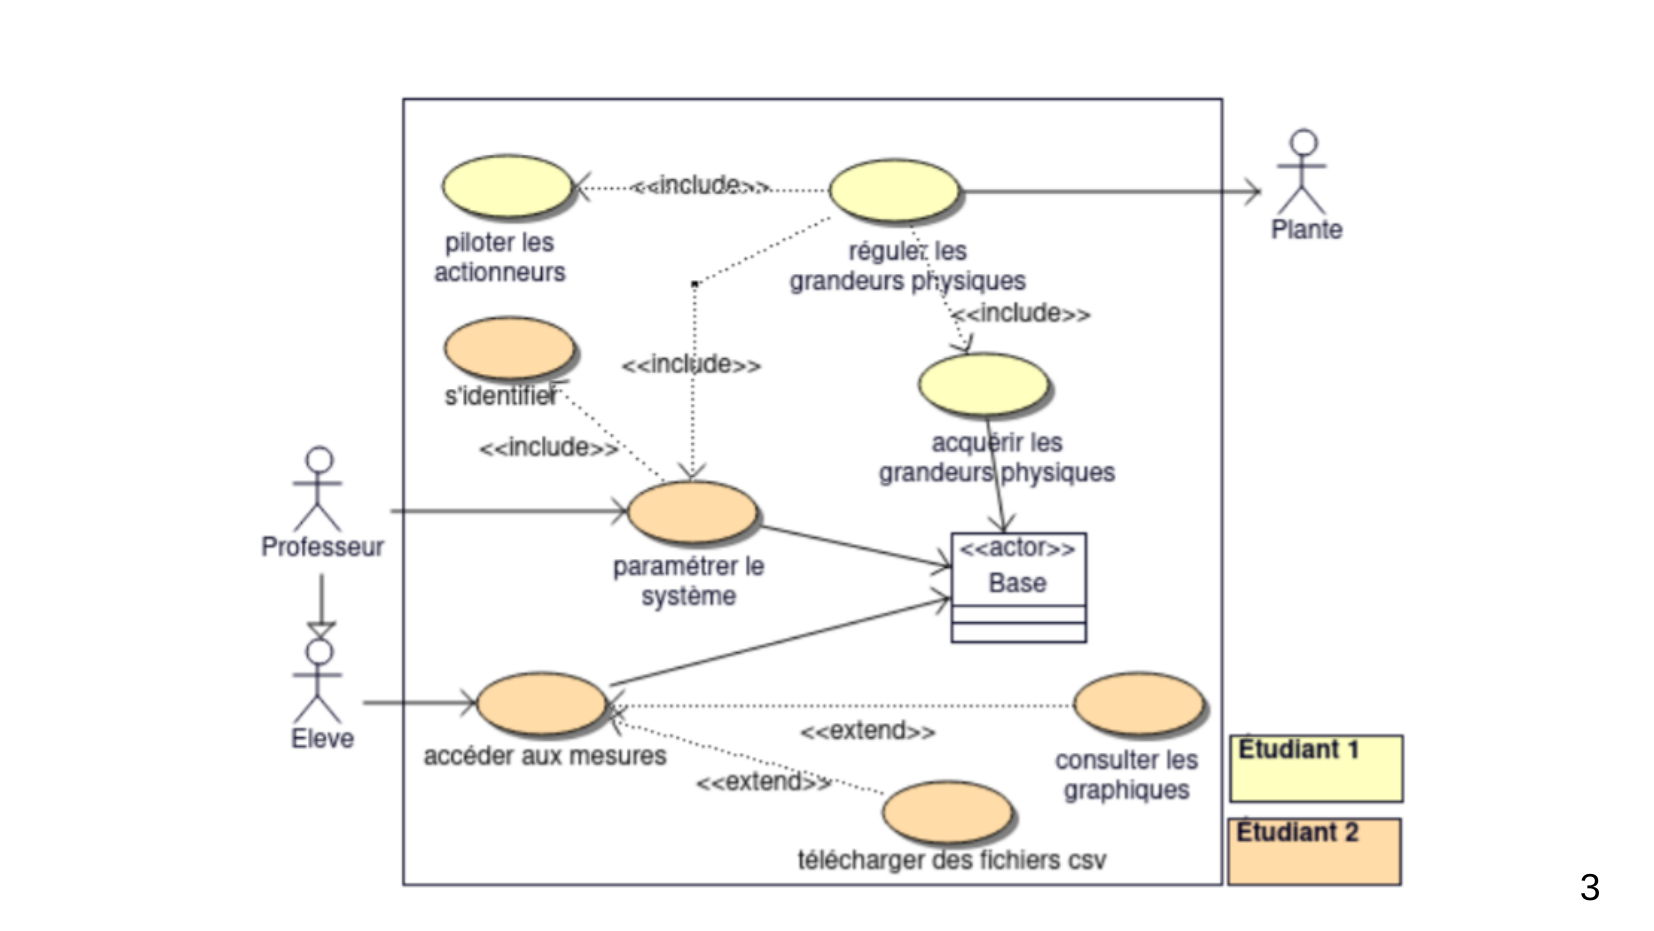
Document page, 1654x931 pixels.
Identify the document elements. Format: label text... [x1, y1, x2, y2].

text_box 3 [1564, 858, 1625, 916]
picture [0, 27, 1654, 916]
